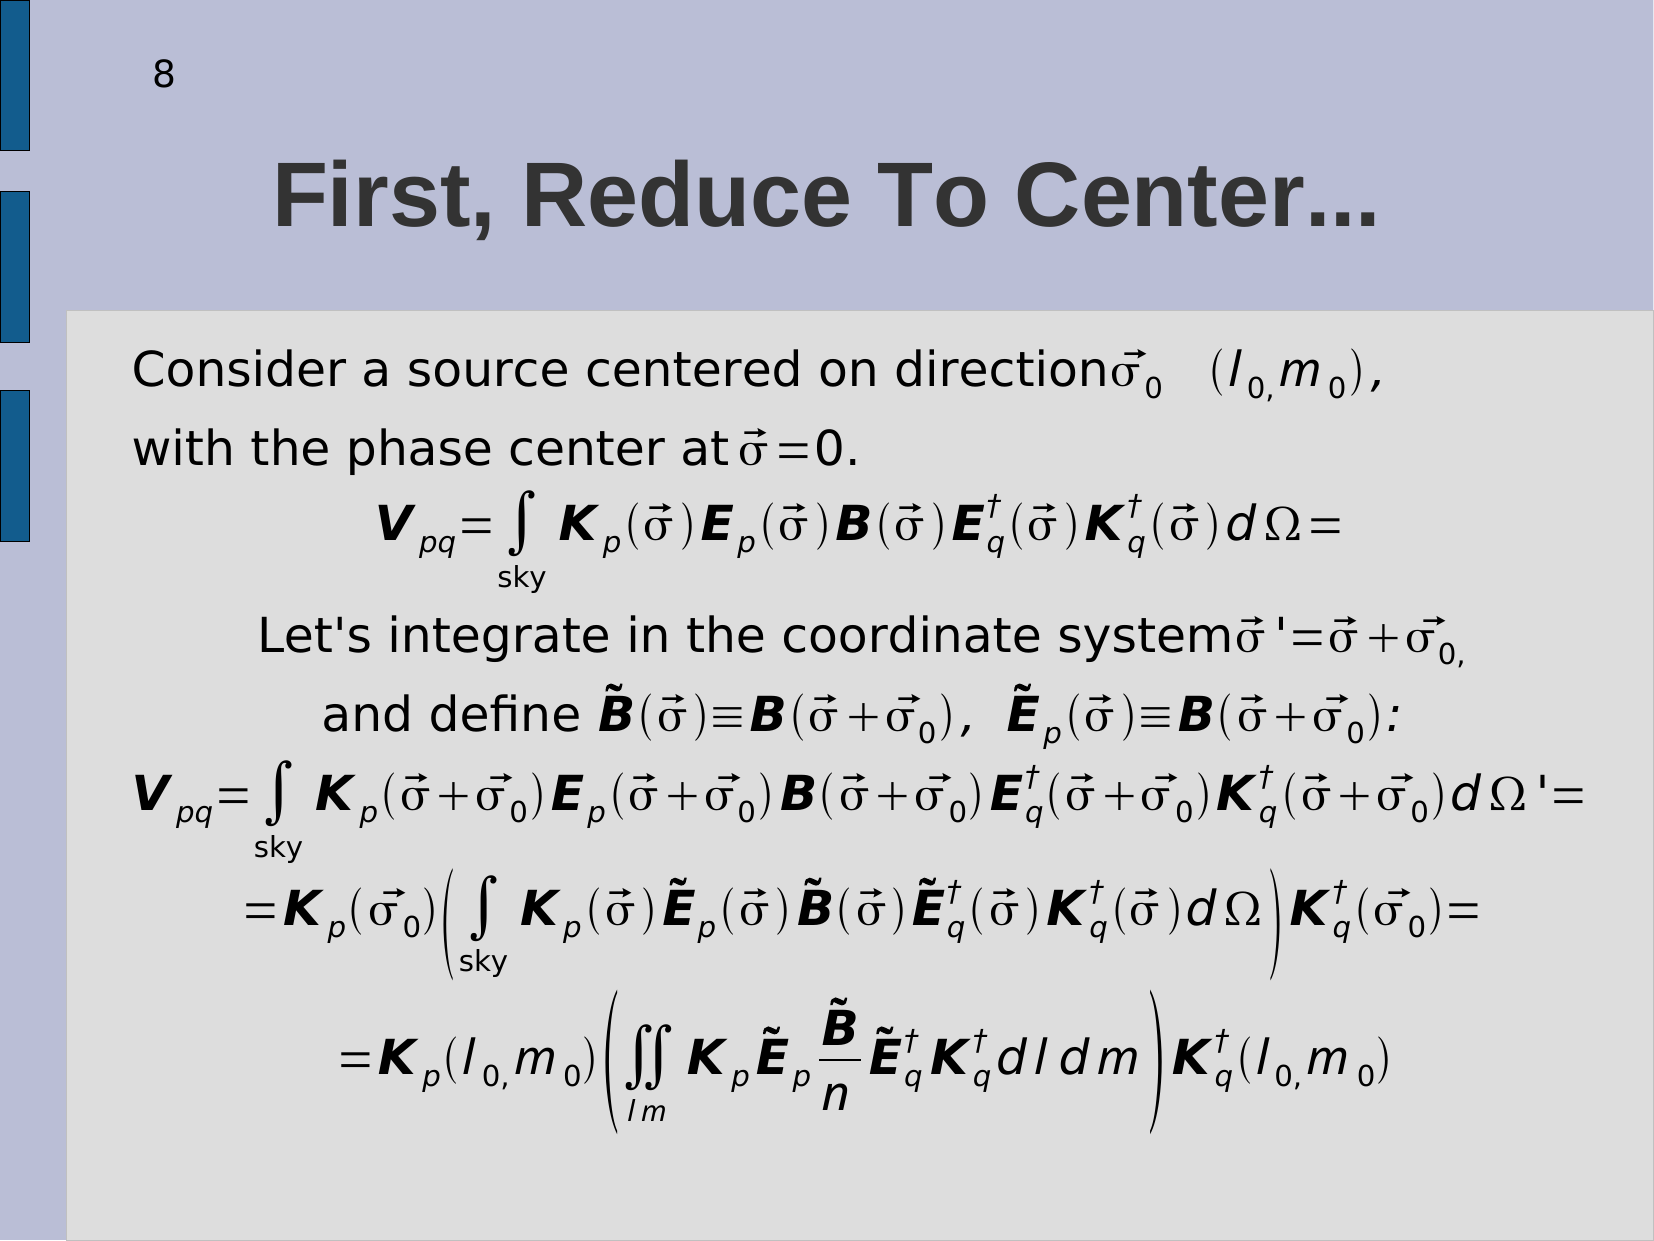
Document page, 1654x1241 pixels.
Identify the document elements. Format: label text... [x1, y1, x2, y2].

chart [125, 330, 1595, 1211]
title First, Reduce To Center... [121, 91, 1534, 299]
text_box <number> [139, 45, 374, 119]
